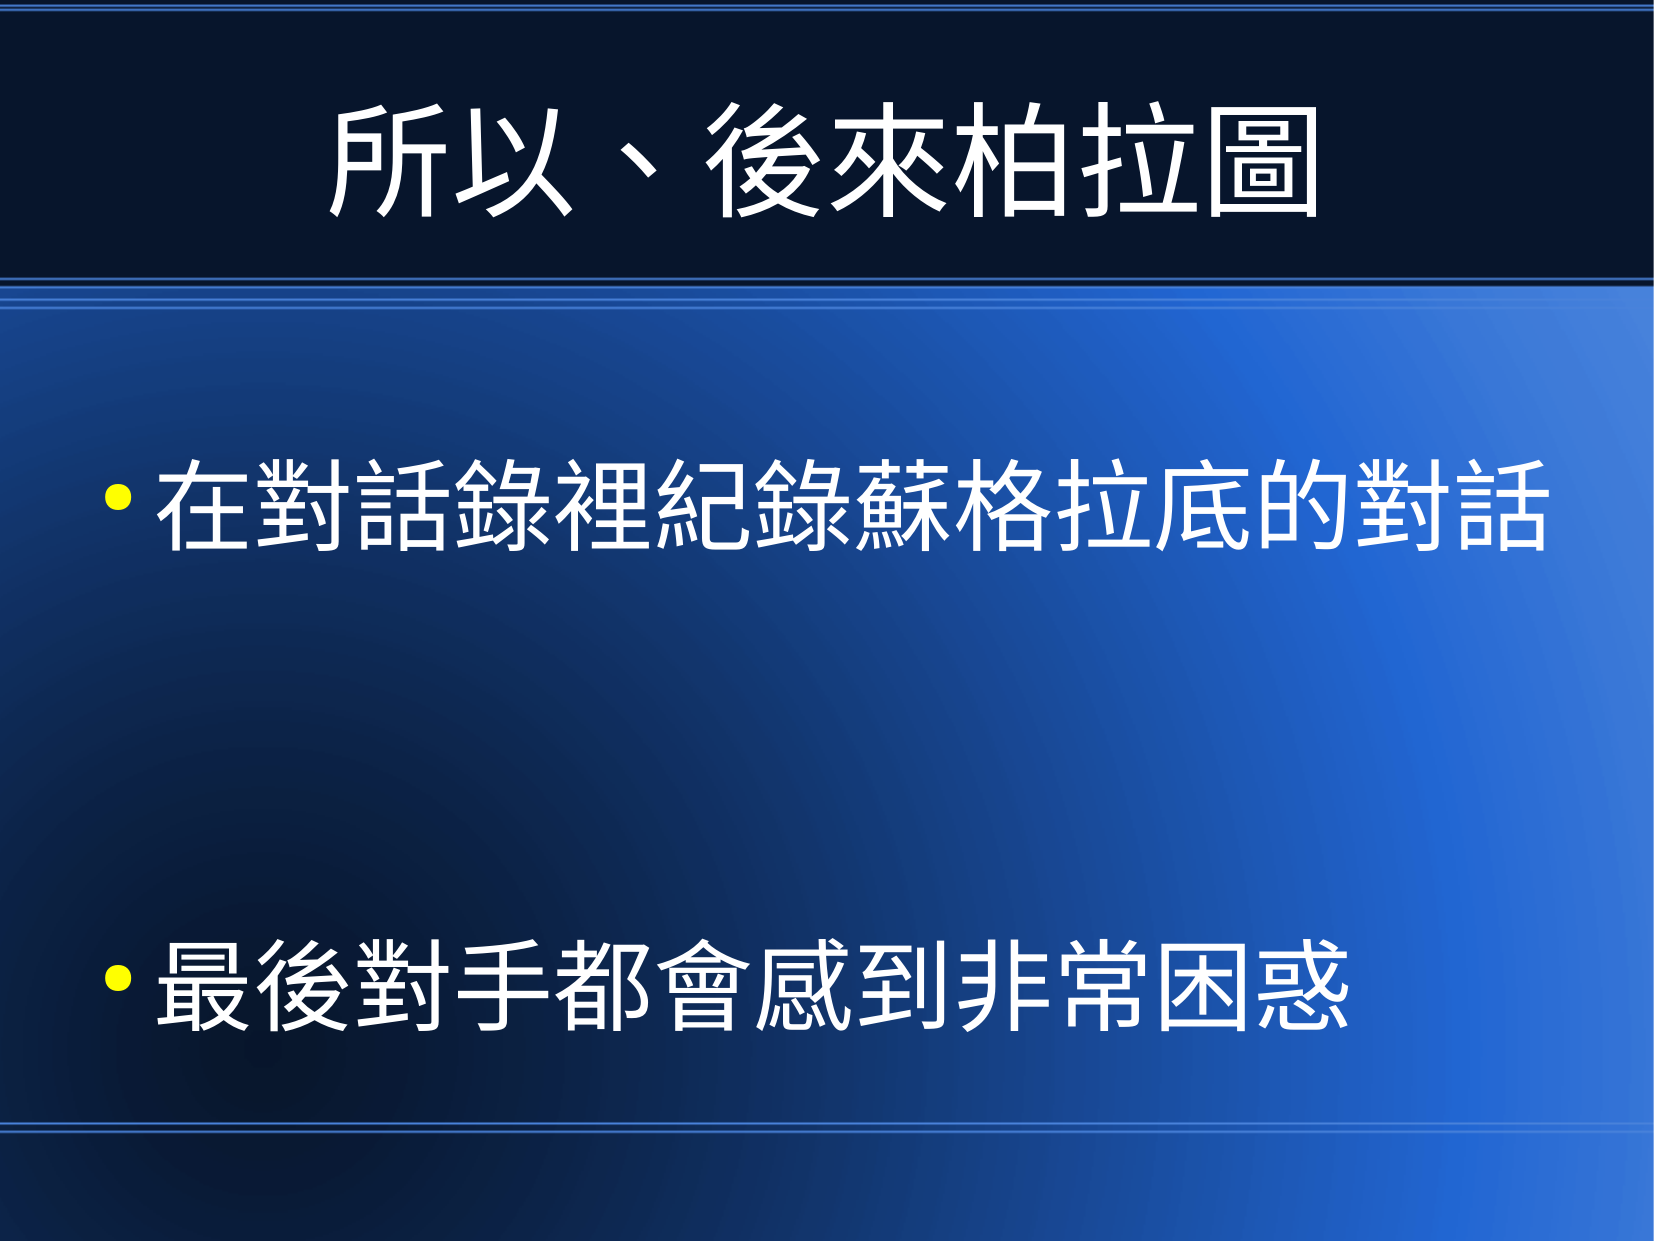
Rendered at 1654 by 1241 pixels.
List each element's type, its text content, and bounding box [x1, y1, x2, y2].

title 所以、後來柏拉圖 [82, 49, 1571, 257]
picture [0, 0, 1654, 1241]
list 在對話錄裡紀錄蘇格拉底的對話 最後對手都會感到非常困惑 [82, 355, 1571, 1241]
